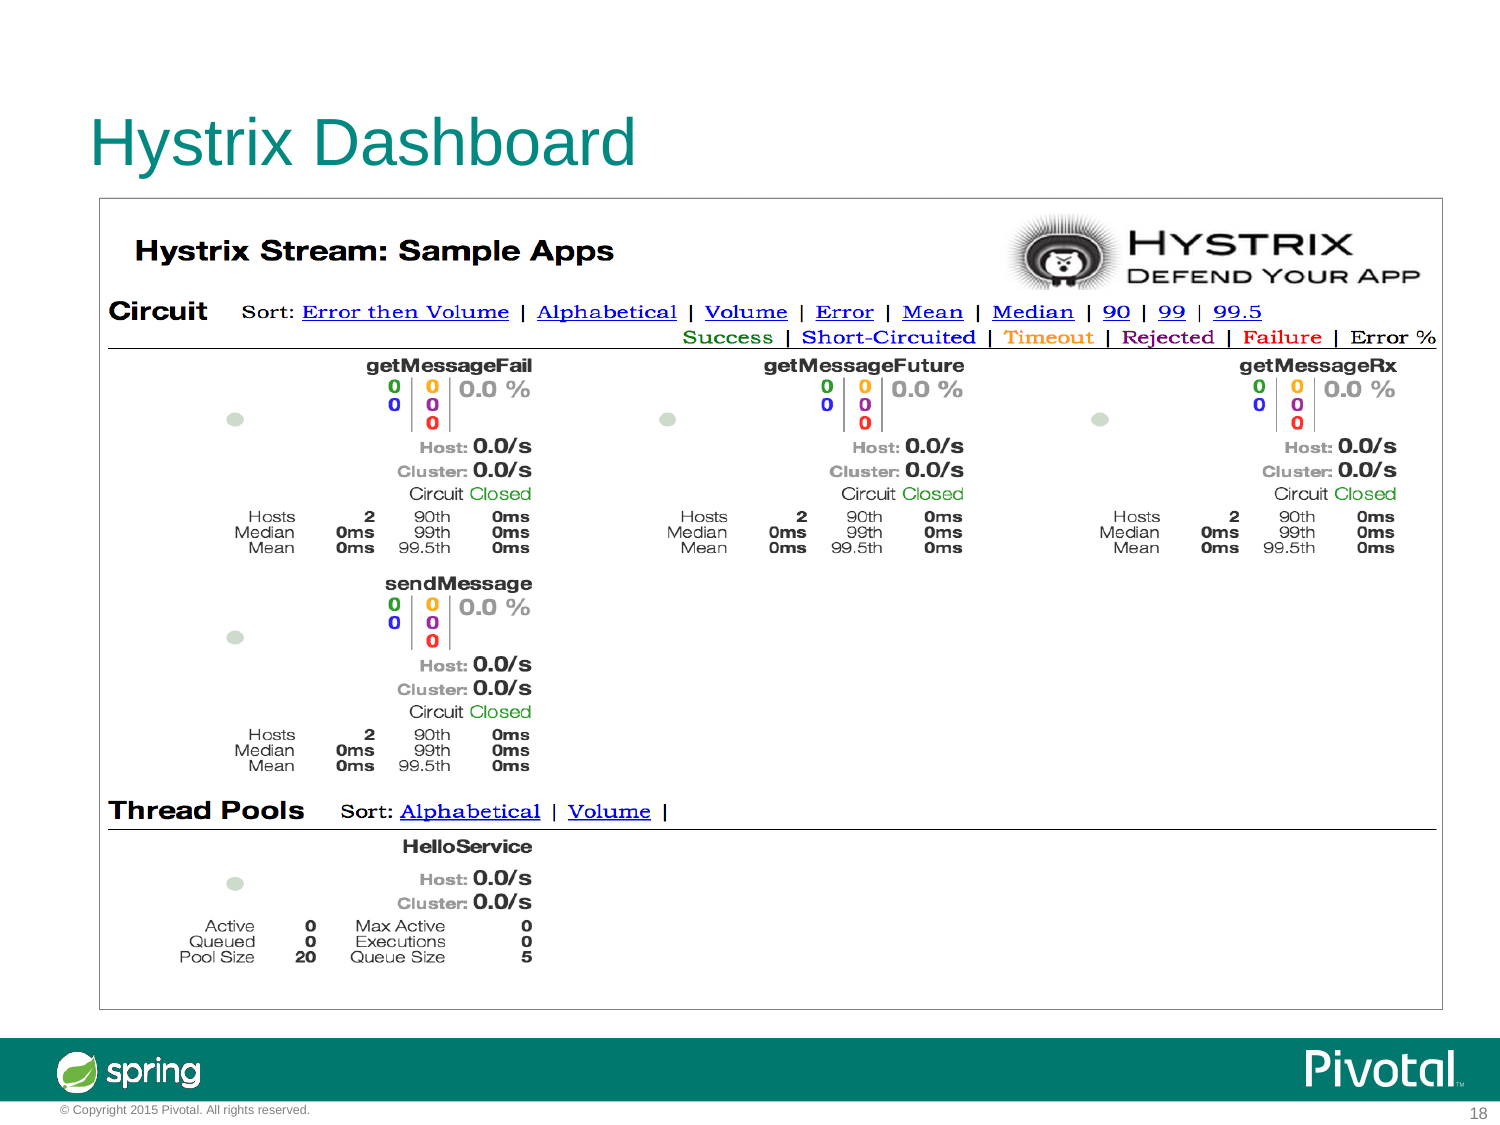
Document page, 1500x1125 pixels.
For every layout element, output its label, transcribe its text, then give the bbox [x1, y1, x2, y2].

picture [32, 1041, 210, 1103]
picture [1306, 1050, 1464, 1087]
picture [99, 197, 1443, 1010]
title Hystrix Dashboard [75, 45, 1426, 233]
